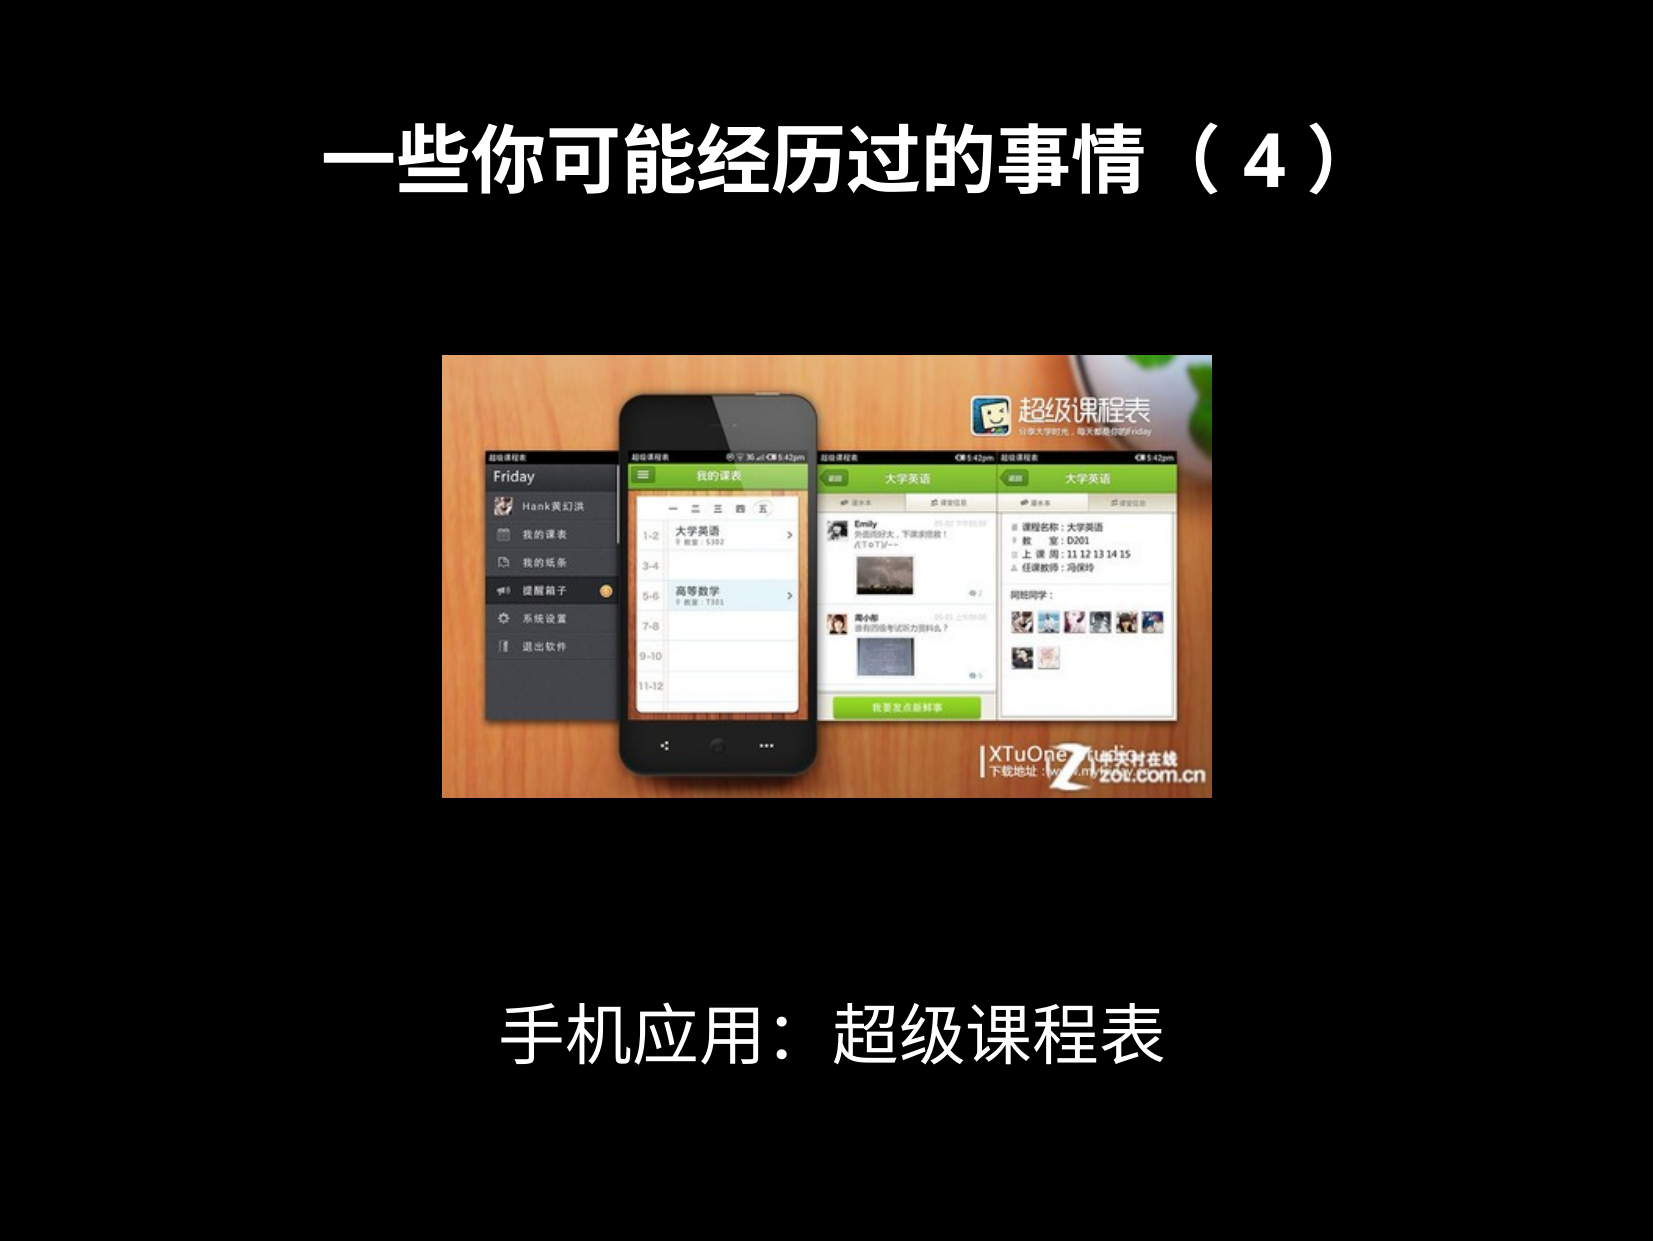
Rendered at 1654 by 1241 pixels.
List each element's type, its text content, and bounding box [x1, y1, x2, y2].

text_box 一些你可能经历过的事情（4） [138, 92, 1565, 207]
text_box 手机应用：超级课程表 [484, 974, 1223, 1064]
picture [442, 355, 1212, 798]
